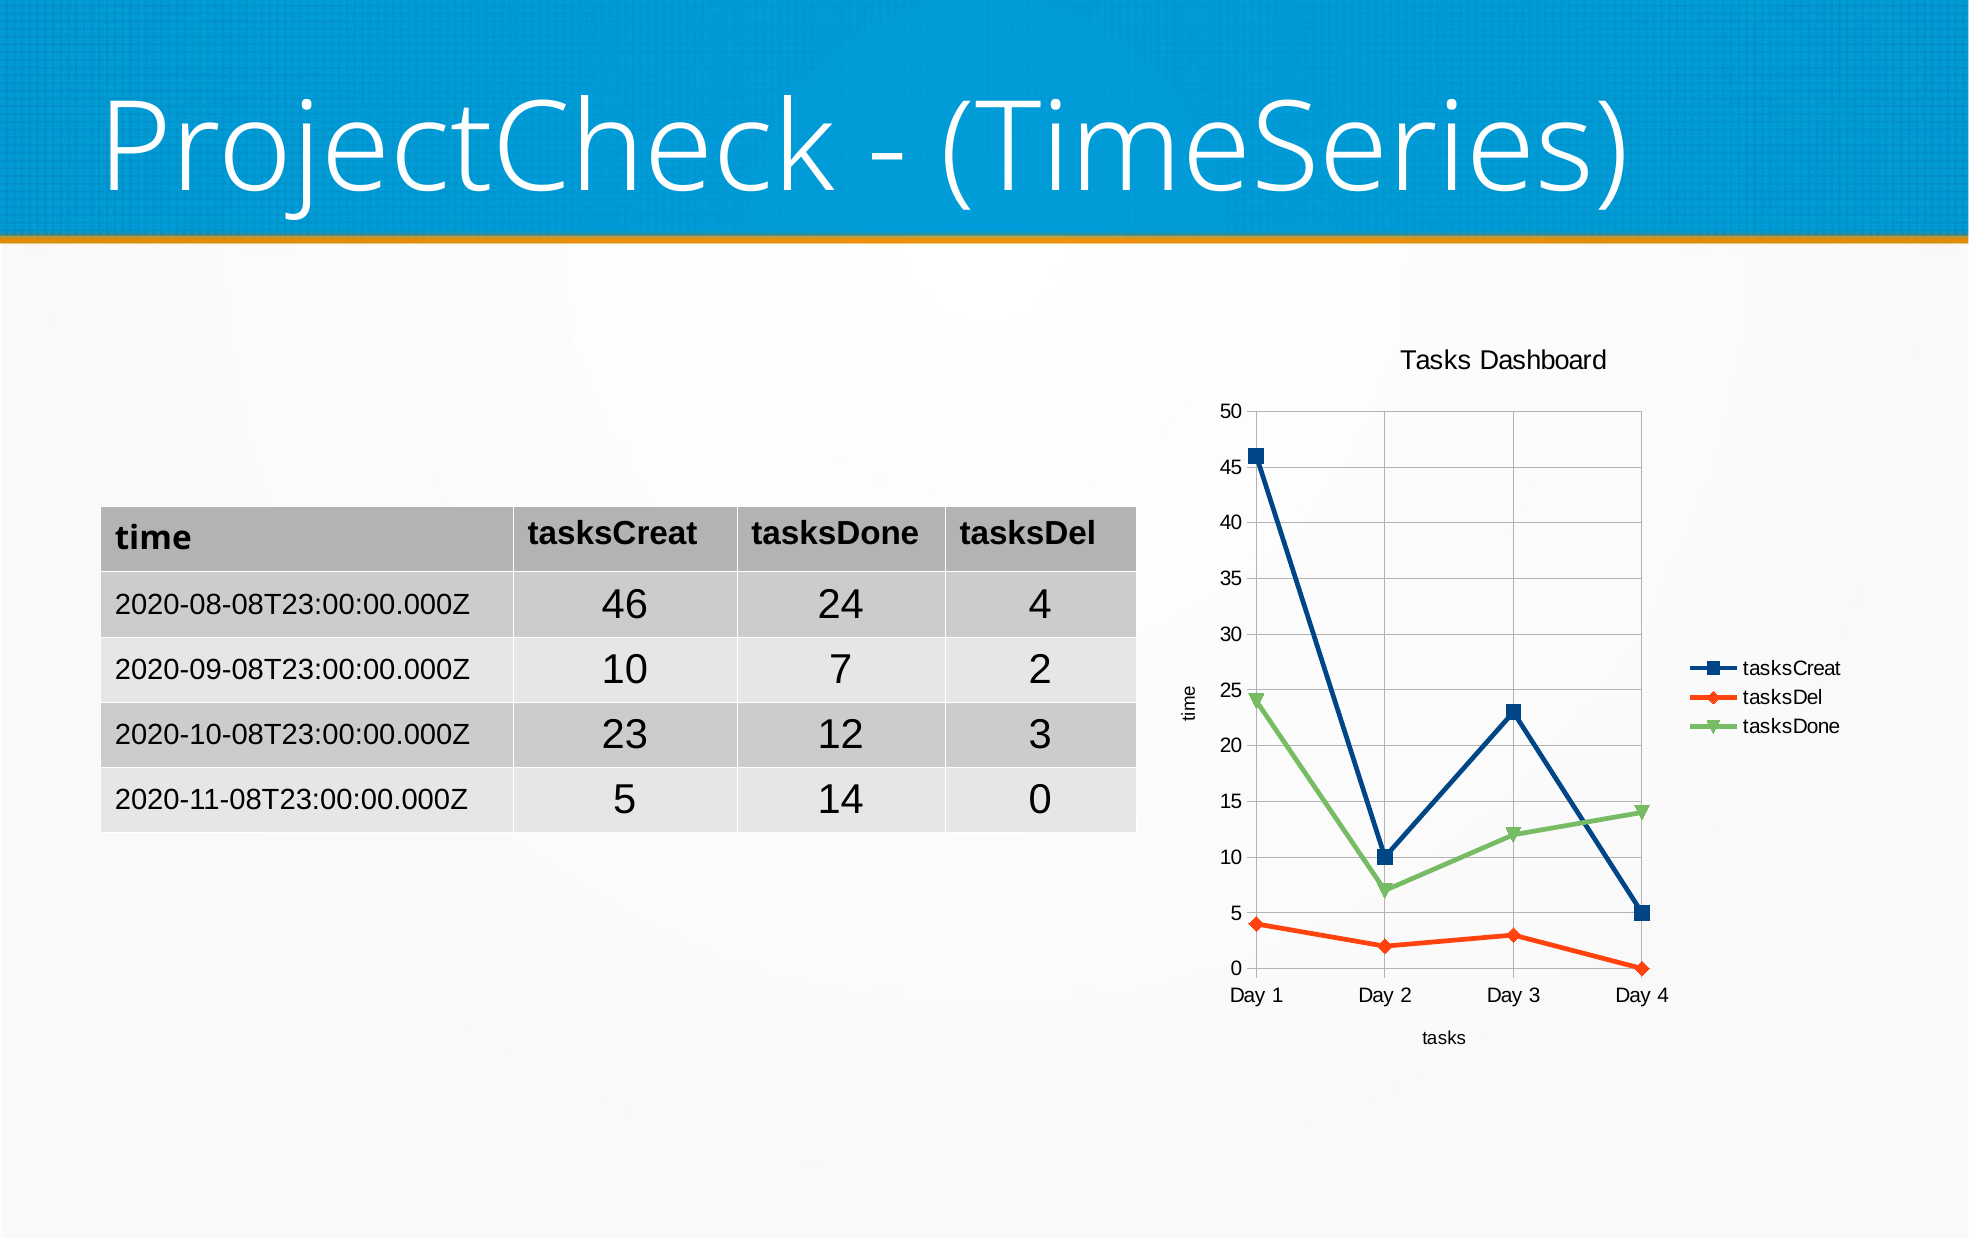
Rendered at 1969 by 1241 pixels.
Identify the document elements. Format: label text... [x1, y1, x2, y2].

table_cell 10 [514, 638, 737, 702]
table_cell 2020-11-08T23:00:00.000Z [101, 768, 513, 832]
table_cell 2020-09-08T23:00:00.000Z [101, 638, 513, 702]
table_header tasksCreat [514, 507, 737, 571]
table_cell 46 [514, 572, 737, 637]
table_cell 14 [738, 768, 945, 832]
table_header time [101, 507, 513, 571]
table_cell 2020-08-08T23:00:00.000Z [101, 572, 513, 637]
table_cell 12 [738, 703, 945, 767]
table_cell 4 [946, 572, 1136, 637]
table_cell 0 [946, 768, 1136, 832]
table_header tasksDone [738, 507, 945, 571]
table_cell 24 [738, 572, 945, 637]
chart [1145, 315, 1861, 1081]
picture [0, 233, 1969, 1241]
table_cell 2020-10-08T23:00:00.000Z [101, 703, 513, 767]
title ProjectCheck - (TimeSeries) [98, 19, 1870, 227]
table_cell 23 [514, 703, 737, 767]
table_cell 2 [946, 638, 1136, 702]
table_header tasksDel [946, 507, 1136, 571]
table_cell 3 [946, 703, 1136, 767]
table_cell 5 [514, 768, 737, 832]
table_cell 7 [738, 638, 945, 702]
